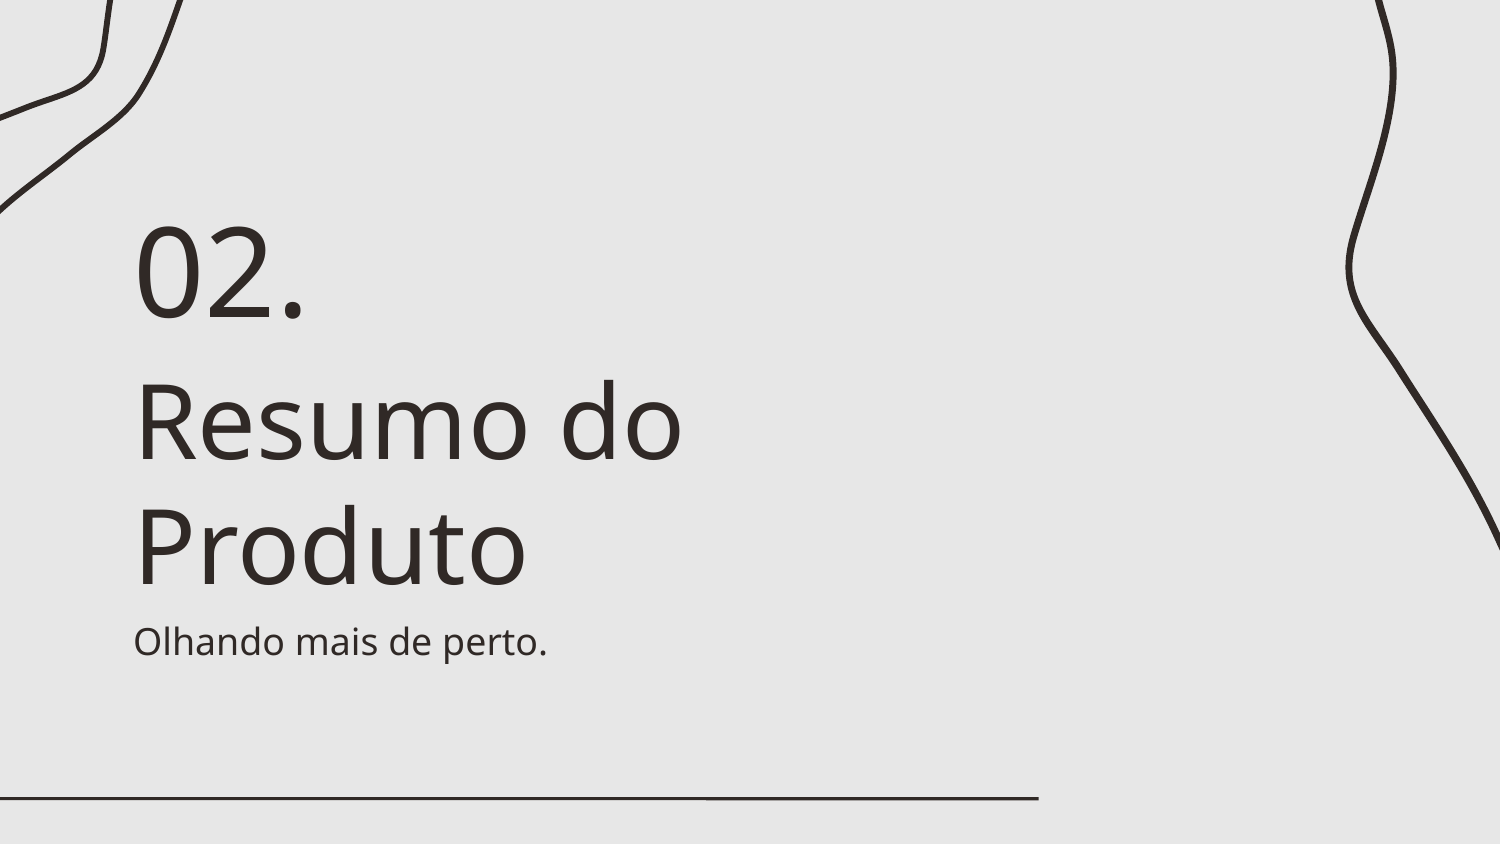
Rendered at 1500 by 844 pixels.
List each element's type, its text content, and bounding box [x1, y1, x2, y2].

title 02. [118, 193, 950, 358]
title Resumo do Produto [118, 360, 830, 601]
subtitle Olhando mais de perto. [118, 603, 950, 721]
